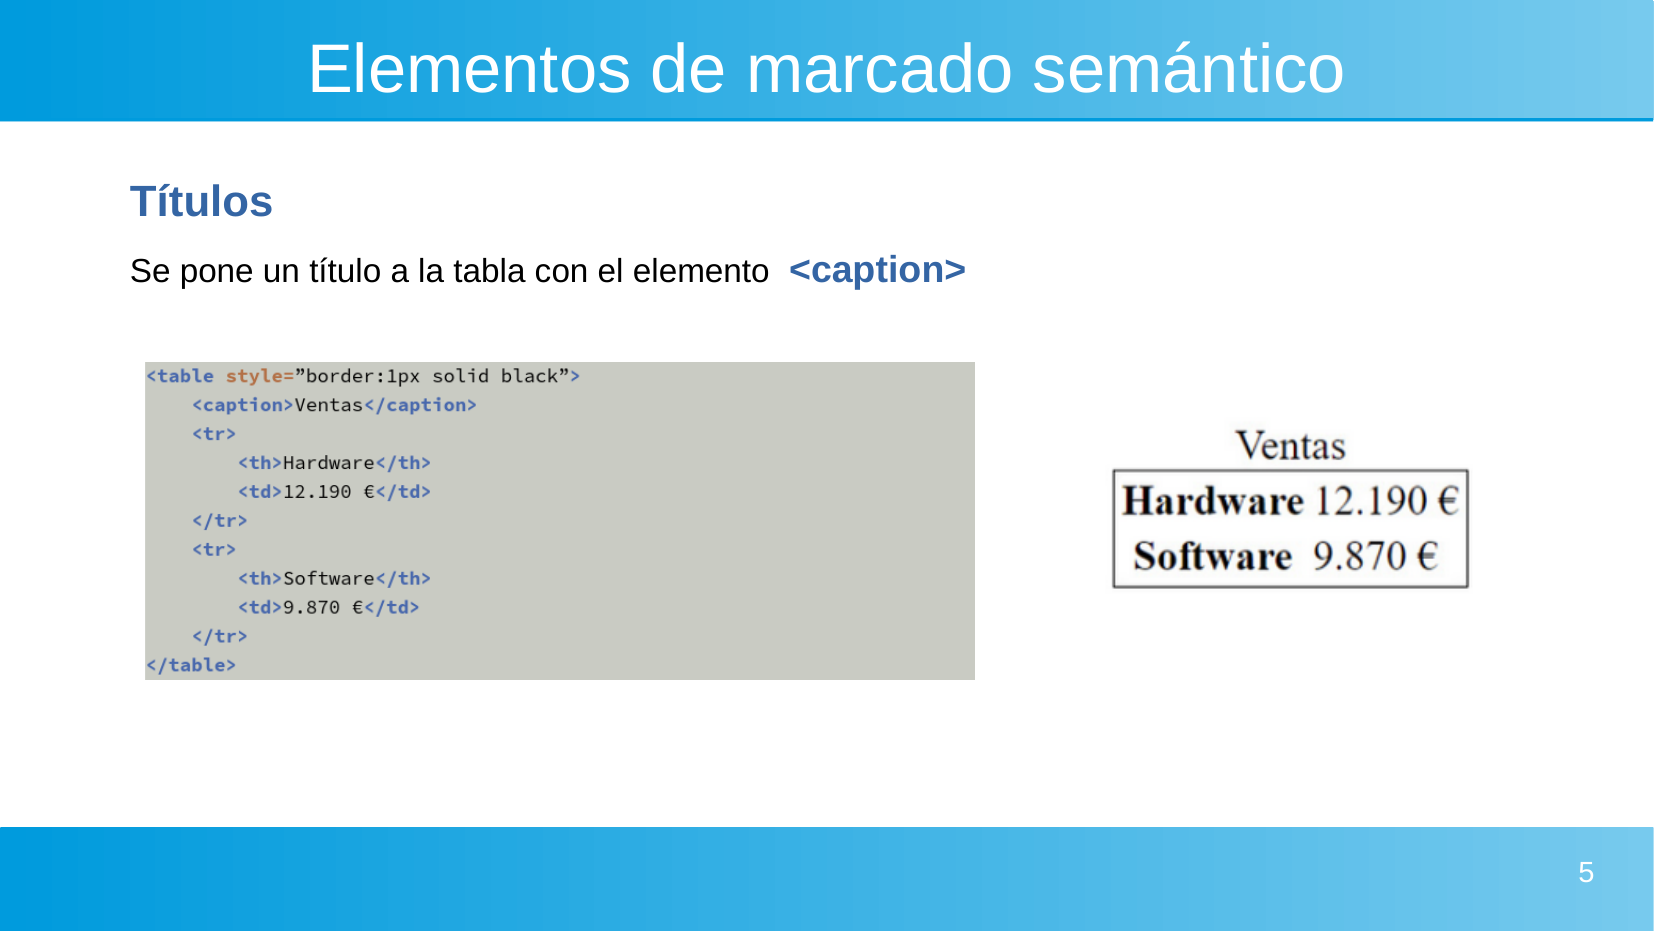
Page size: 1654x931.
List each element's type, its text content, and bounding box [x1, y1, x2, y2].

list Títulos Se pone un título a la tabla con el elemento <caption> [59, 177, 1595, 768]
title Elementos de marcado semántico [59, 29, 1595, 108]
picture [143, 362, 975, 680]
picture [1092, 413, 1496, 603]
